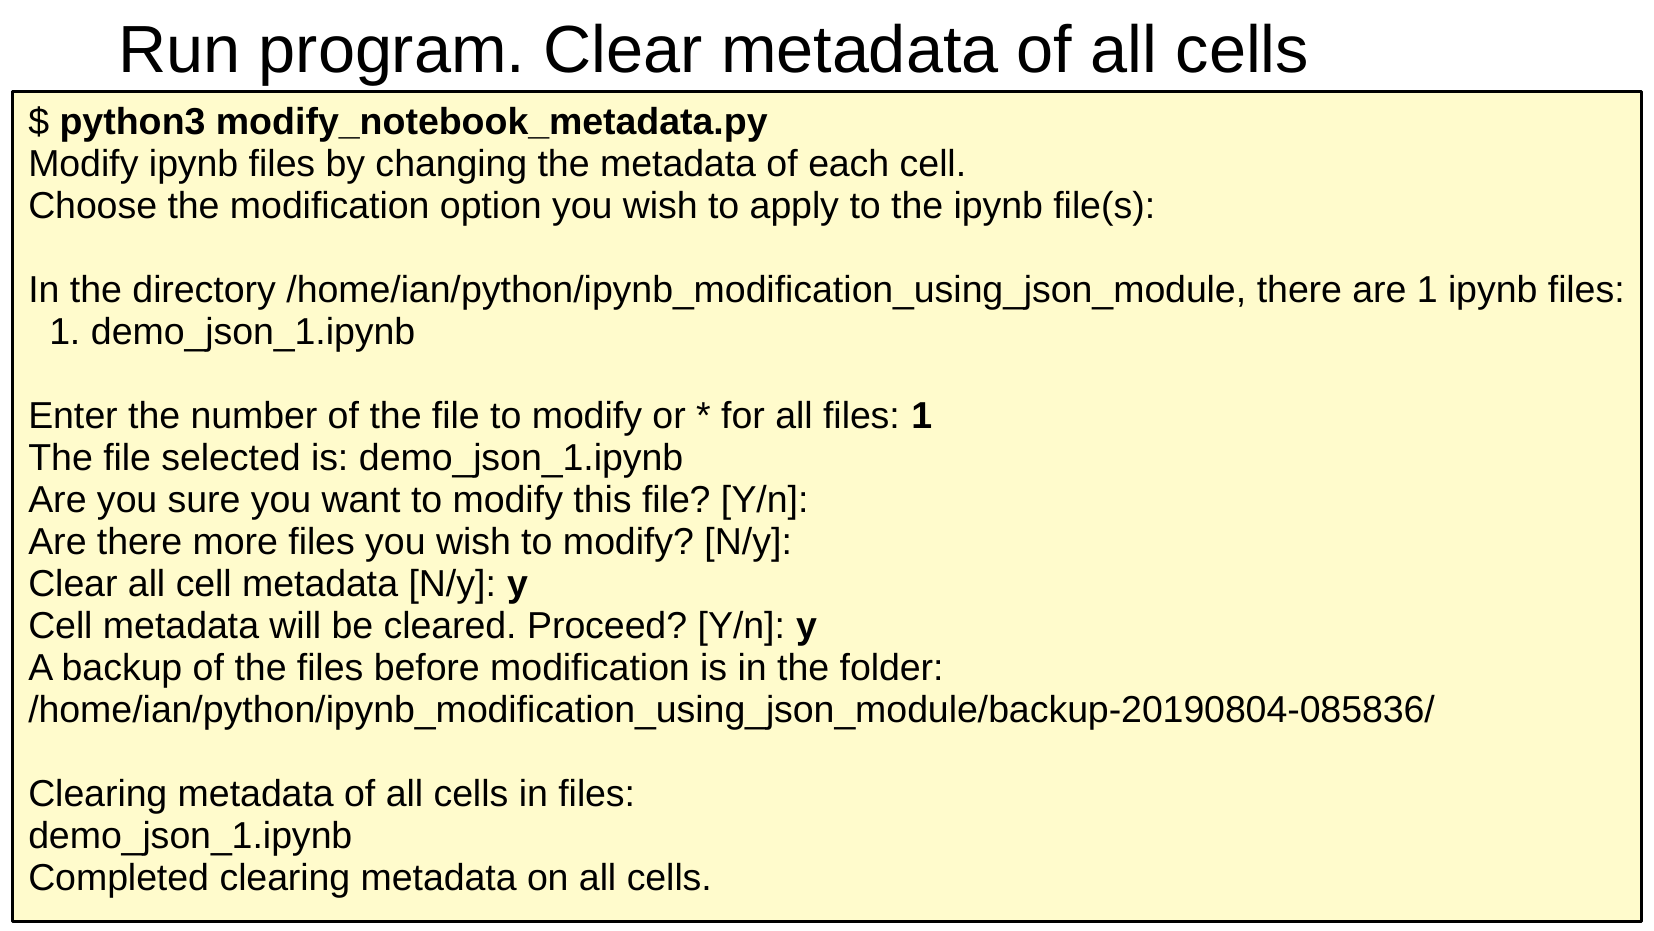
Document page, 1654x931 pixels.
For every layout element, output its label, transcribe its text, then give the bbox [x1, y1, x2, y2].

text_box Run program. Clear metadata of all cells [82, 5, 1571, 90]
text_box $ python3 modify_notebook_metadata.py Modify ipynb files by changing the metadata of each cell. Choose the modification option you wish to apply to the ipynb file(s): In the directory /home/ian/python/ipynb_modification_using_json_module, there are 1 ipynb files: 1. demo_json_1.ipynb Enter the number of the file to modify or * for all files: 1 The file selected is: demo_json_1.ipynb Are you sure you want to modify this file? [Y/n]: Are there more files you wish to modify? [N/y]: Clear all cell metadata [N/y]: y Cell metadata will be cleared. Proceed? [Y/n]: y A backup of the files before modification is in the folder: /home/ian/python/ipynb_modification_using_json_module/backup-20190804-085836/ Clearing metadata of all cells in files: demo_json_1.ipynb Completed clearing metadata on all cells. [12, 91, 1642, 922]
